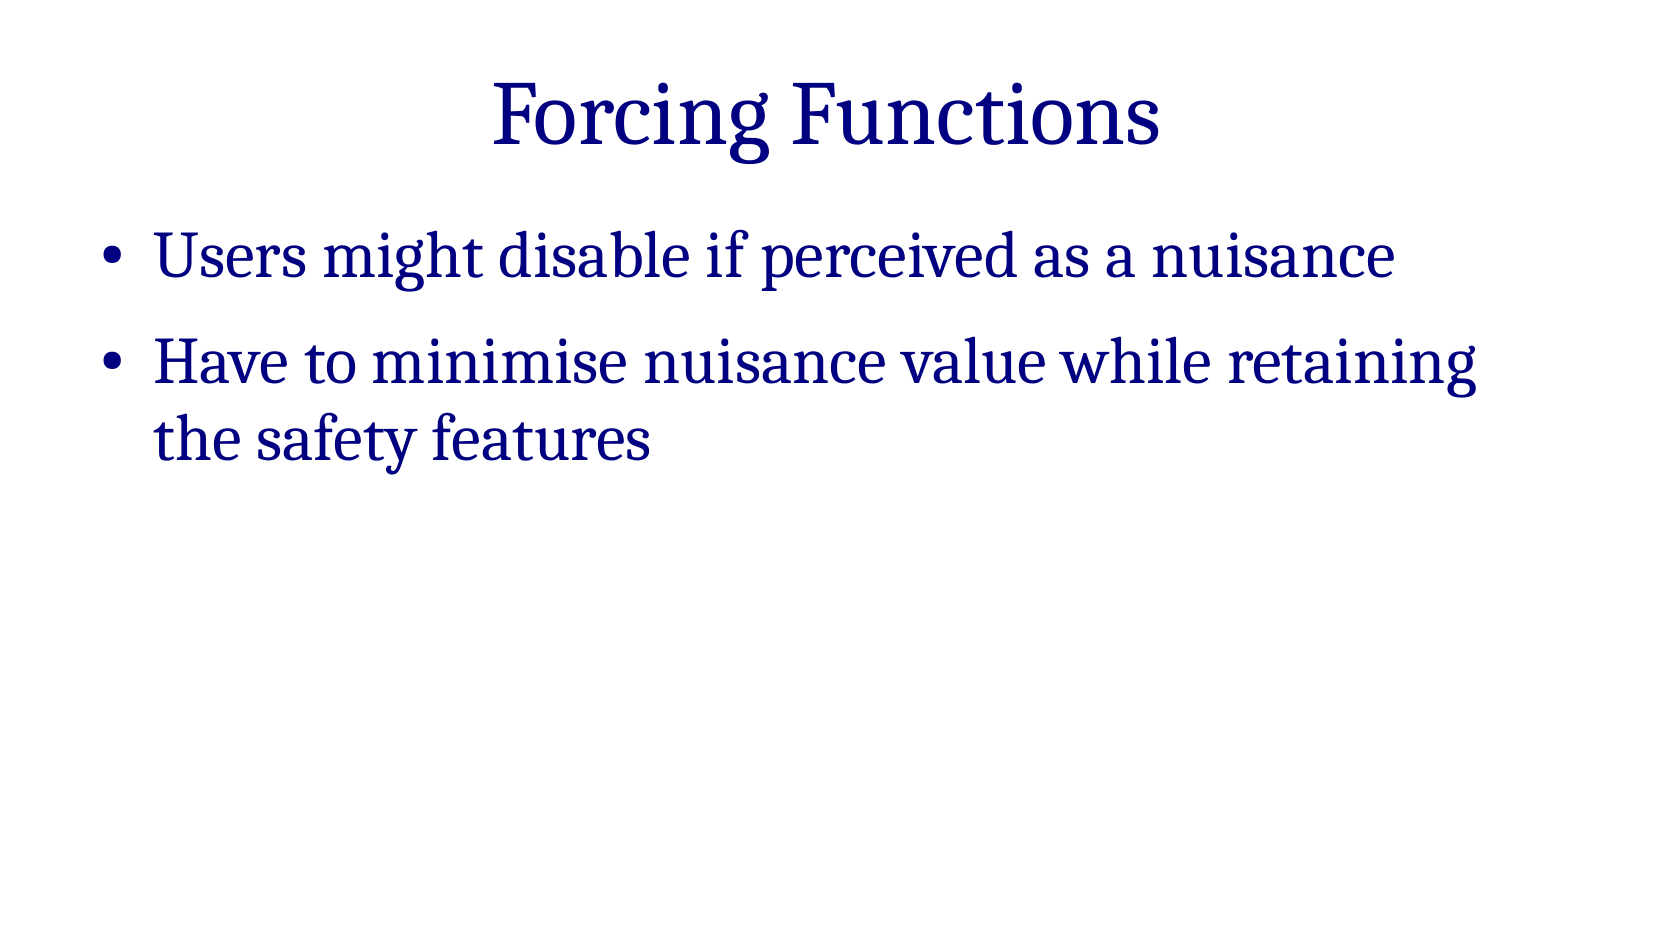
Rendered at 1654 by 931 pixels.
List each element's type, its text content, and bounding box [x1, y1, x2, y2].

list Users might disable if perceived as a nuisance Have to minimise nuisance value while retaining the safety features [82, 217, 1571, 758]
title Forcing Functions [82, 37, 1571, 193]
